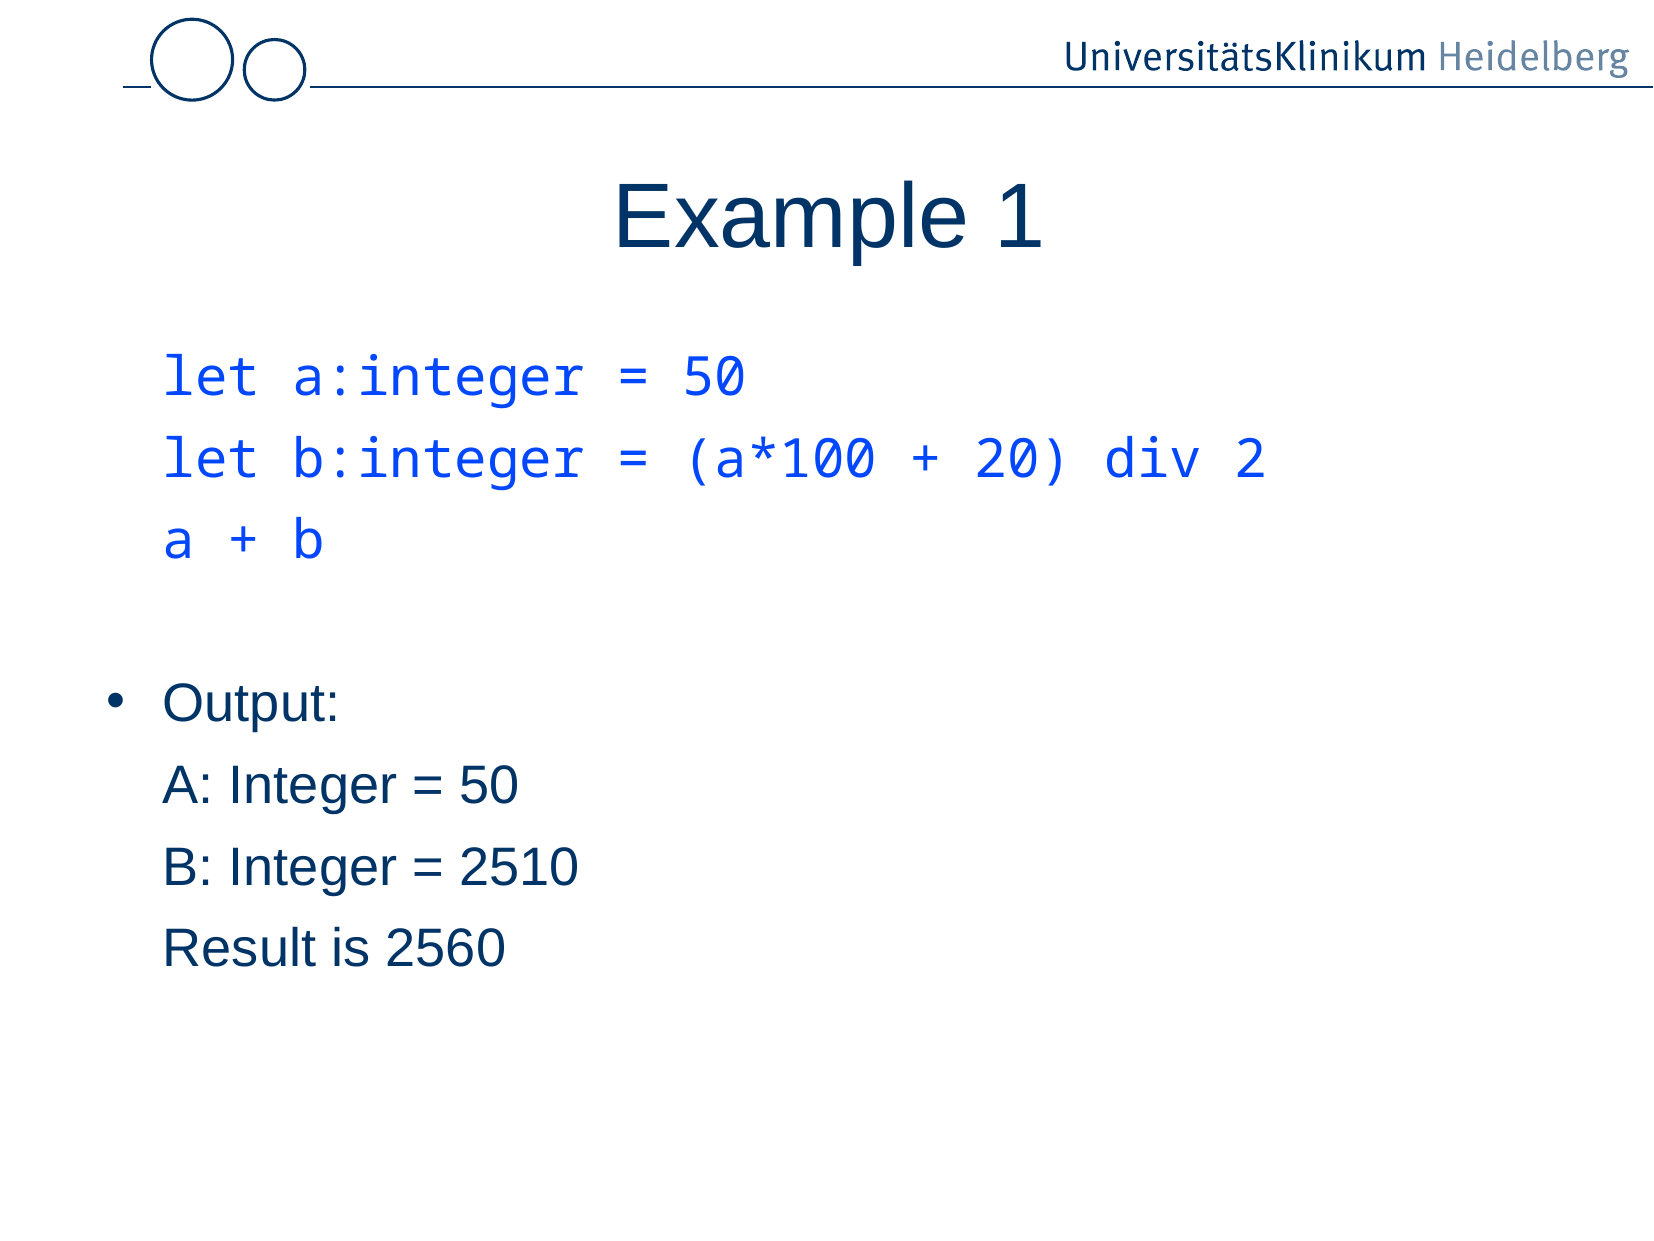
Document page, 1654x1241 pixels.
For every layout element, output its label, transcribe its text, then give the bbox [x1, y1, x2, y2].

title Example 1 [85, 107, 1574, 315]
list let a:integer = 50 let b:integer = (a*100 + 20) div 2 a + b Output: A: Integer = 50 B: Integer = 2510 Result is 2560 [91, 333, 1580, 1129]
